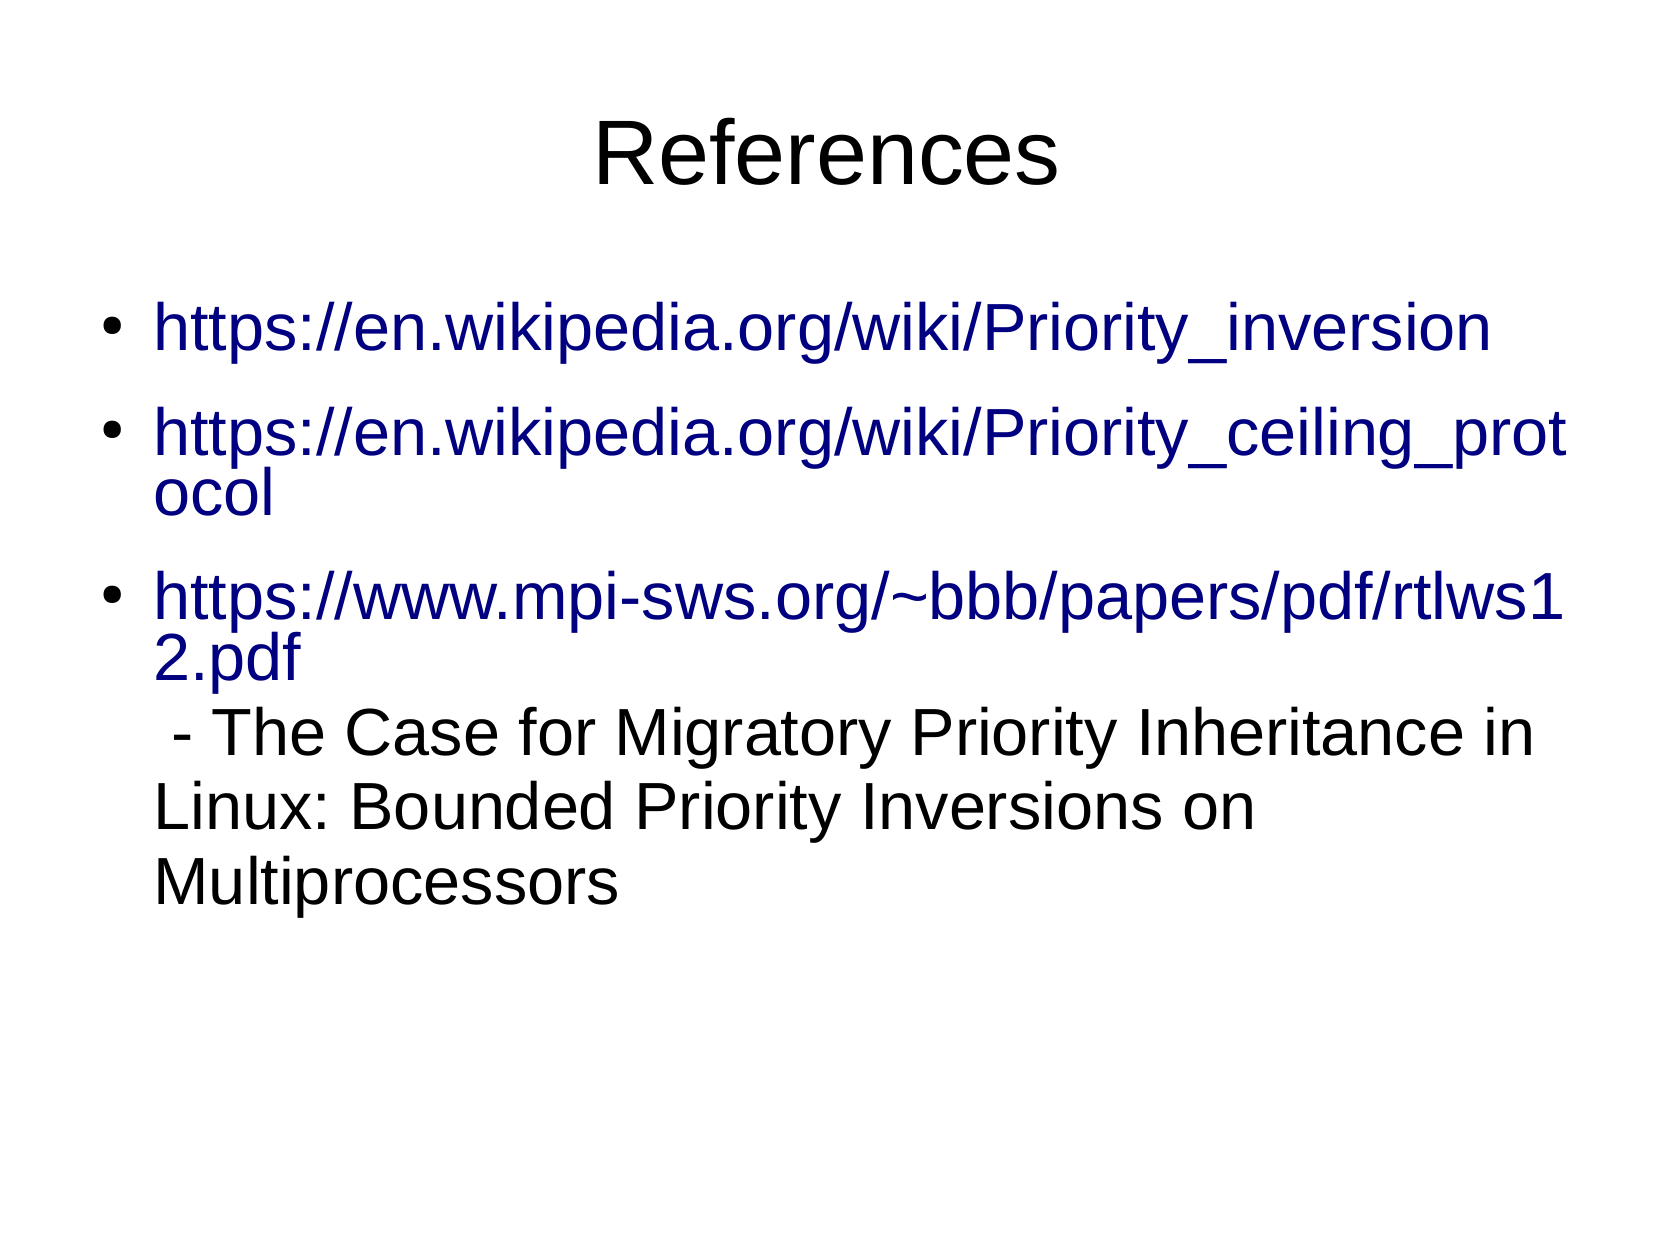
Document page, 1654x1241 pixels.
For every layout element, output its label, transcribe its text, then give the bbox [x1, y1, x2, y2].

list https://en.wikipedia.org/wiki/Priority_inversion https://en.wikipedia.org/wiki/Priority_ceiling_protocol https://www.mpi-sws.org/~bbb/papers/pdf/rtlws12.pdf - The Case for Migratory Priority Inheritance in Linux: Bounded Priority Inversions on Multiprocessors [82, 290, 1571, 1010]
title References [82, 49, 1571, 257]
